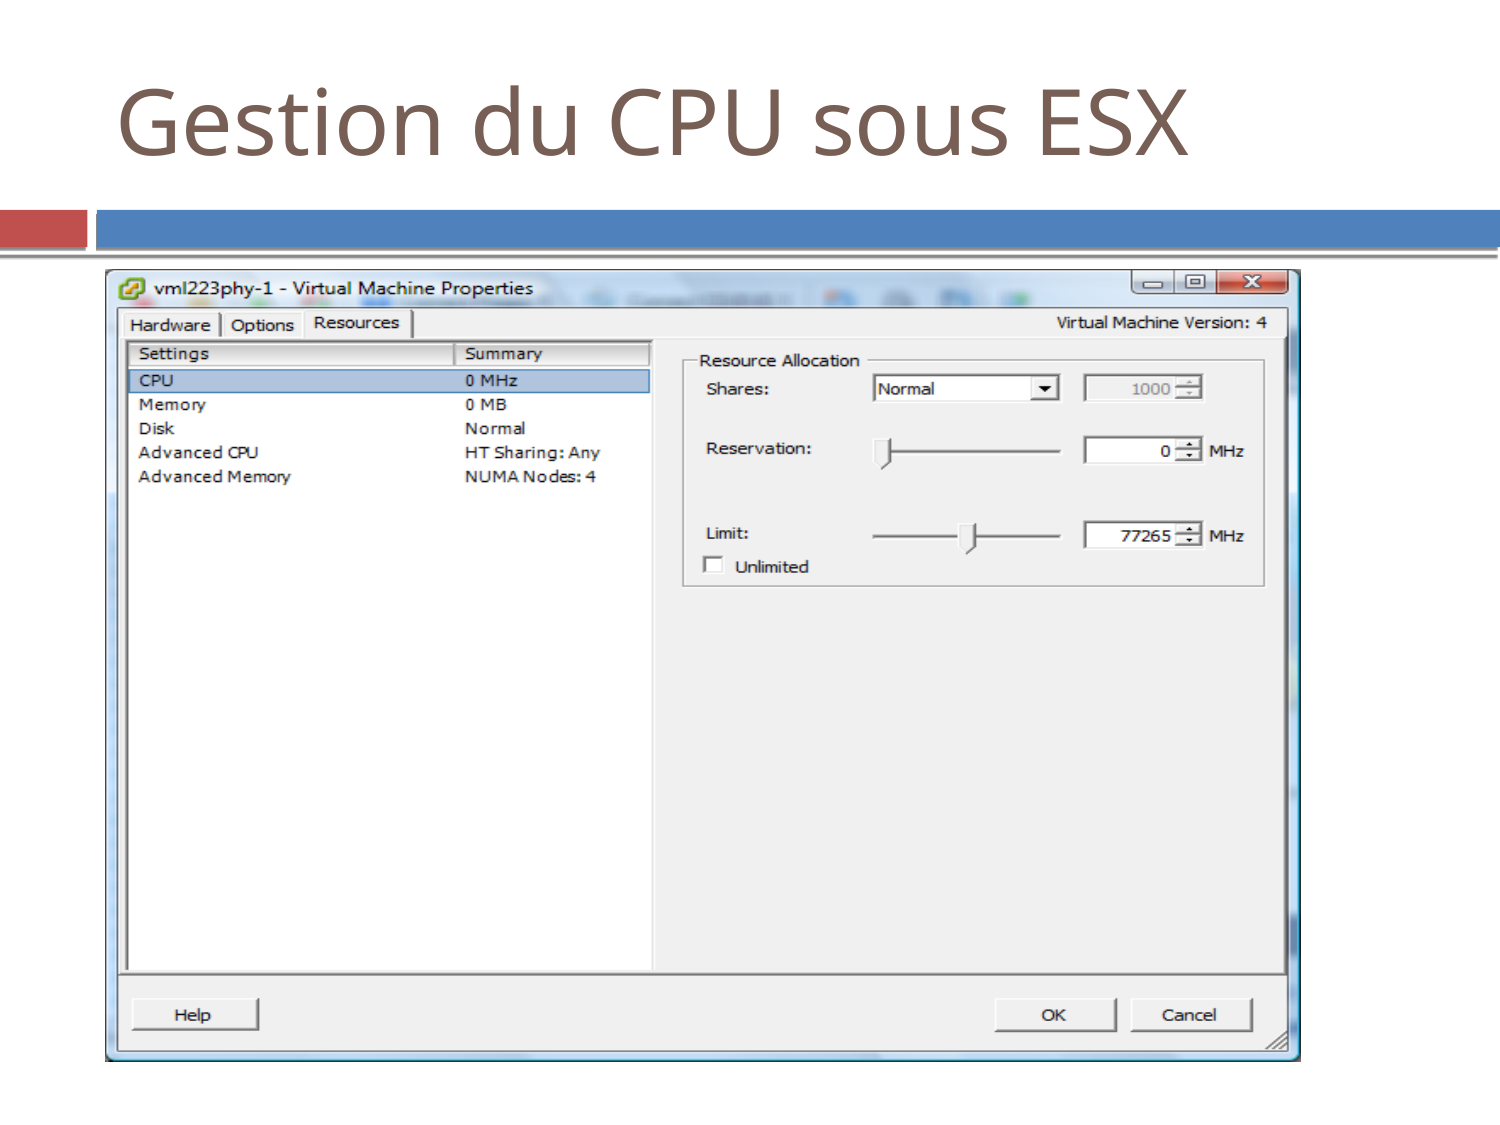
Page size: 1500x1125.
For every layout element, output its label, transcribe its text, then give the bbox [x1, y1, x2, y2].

text_box Gestion du CPU sous ESX [100, 37, 1438, 200]
picture [105, 269, 1301, 1062]
